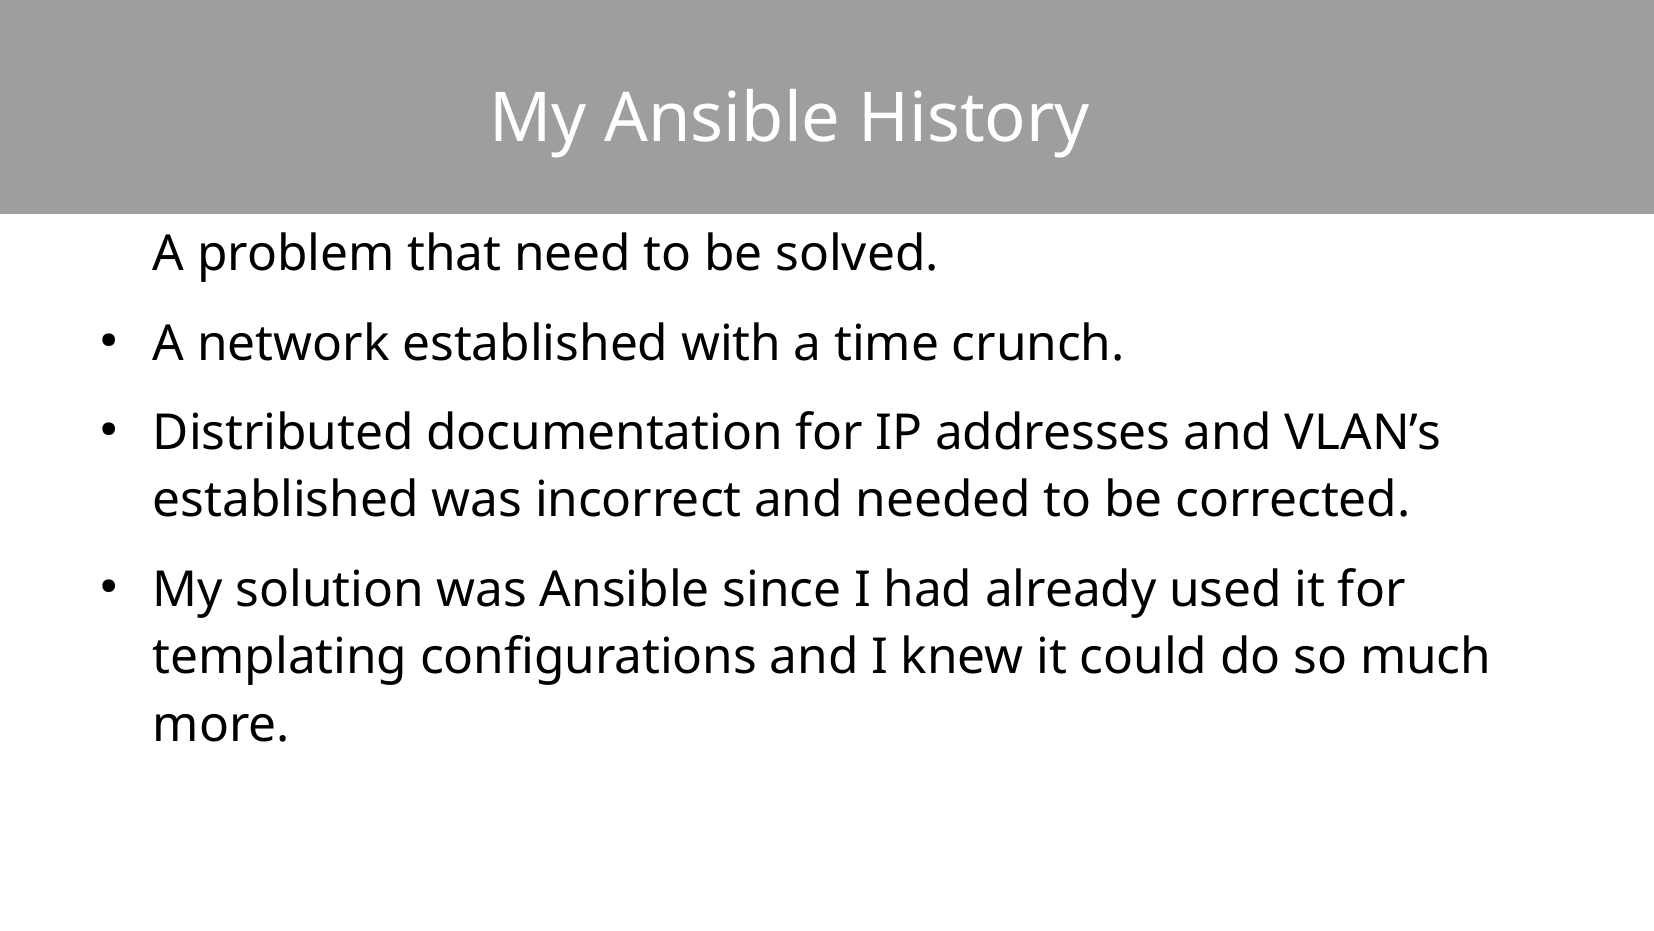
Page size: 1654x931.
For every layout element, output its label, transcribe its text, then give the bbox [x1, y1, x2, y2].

title My Ansible History [82, 37, 1571, 193]
list A problem that need to be solved. A network established with a time crunch. Distributed documentation for IP addresses and VLAN’s established was incorrect and needed to be corrected. My solution was Ansible since I had already used it for templating configurations and I knew it could do so much more. [82, 217, 1571, 758]
